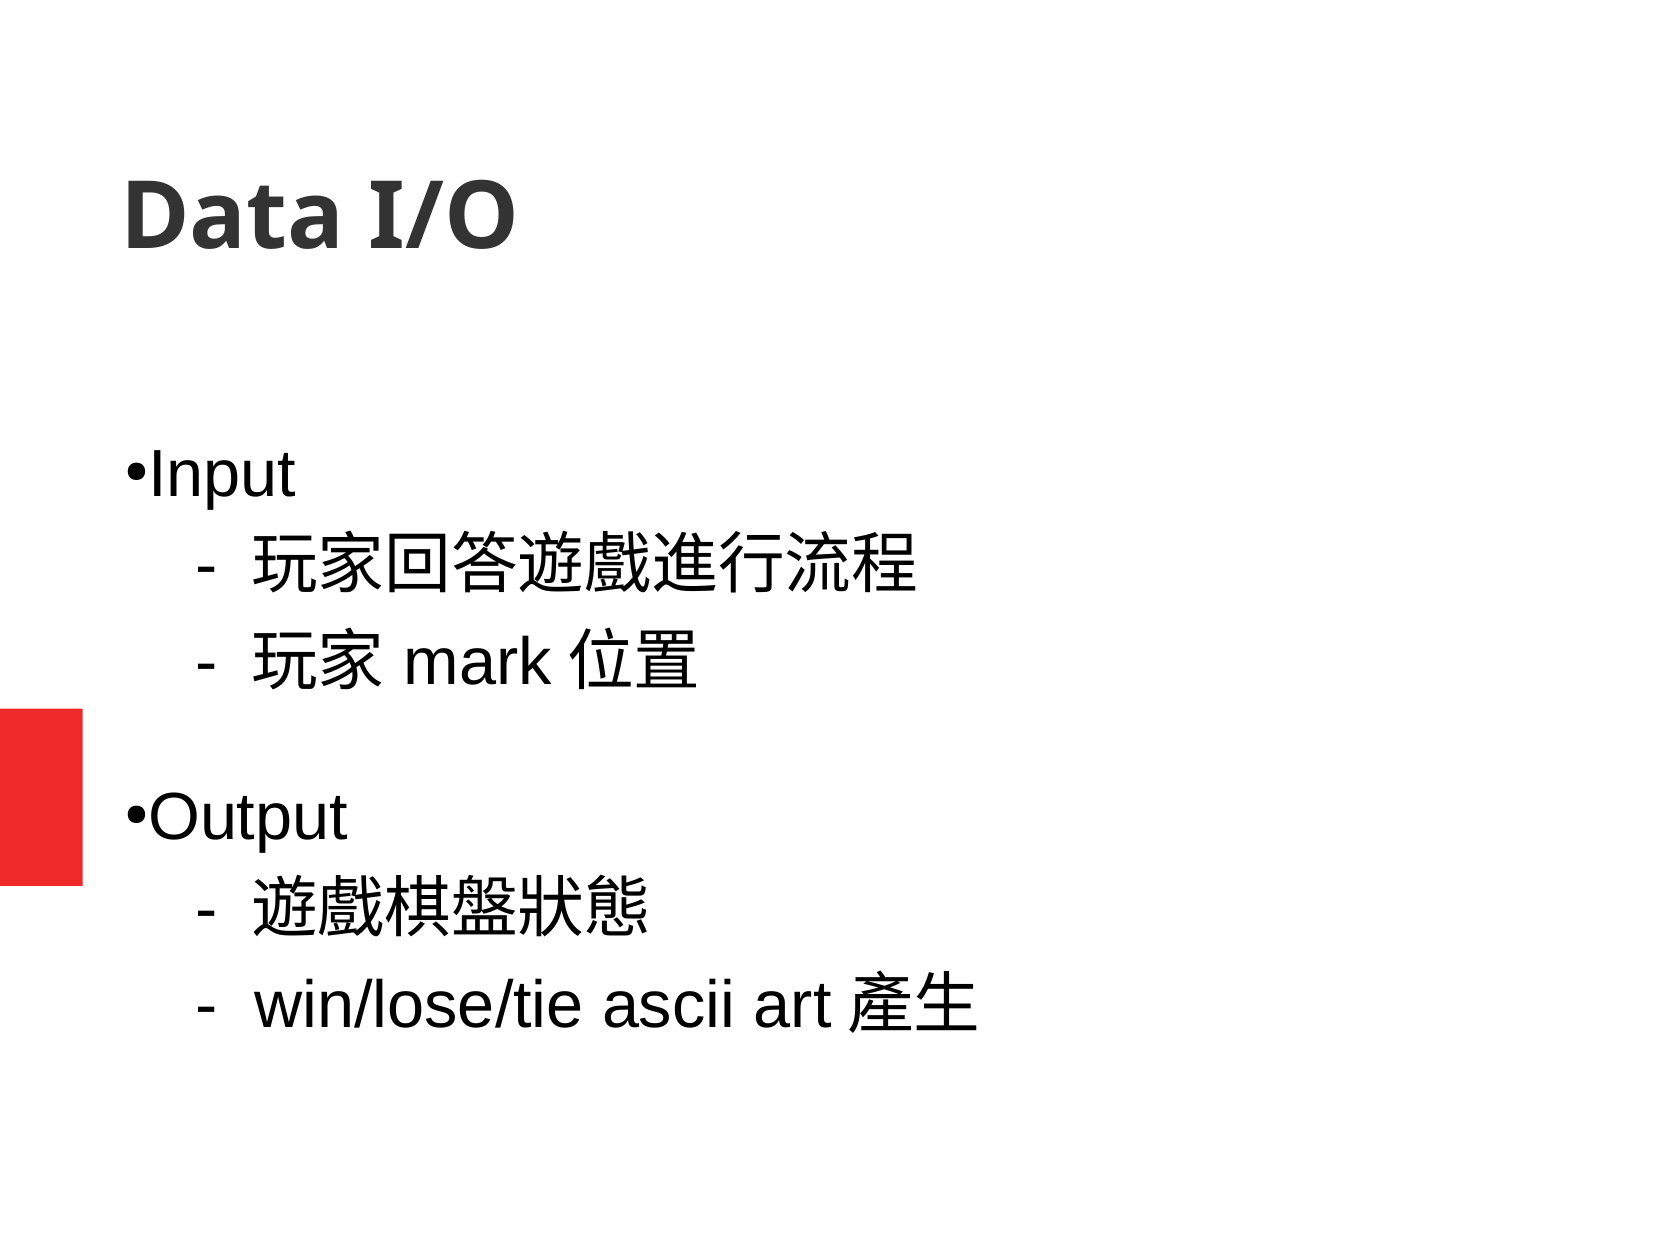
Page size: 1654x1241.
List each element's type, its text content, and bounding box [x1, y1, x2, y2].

title Data I/O [120, 93, 1526, 331]
subtitle Input - 玩家回答遊戲進行流程 - 玩家mark位置 Output - 遊戲棋盤狀態 - win/lose/tie ascii art產生 [124, 435, 1531, 1156]
